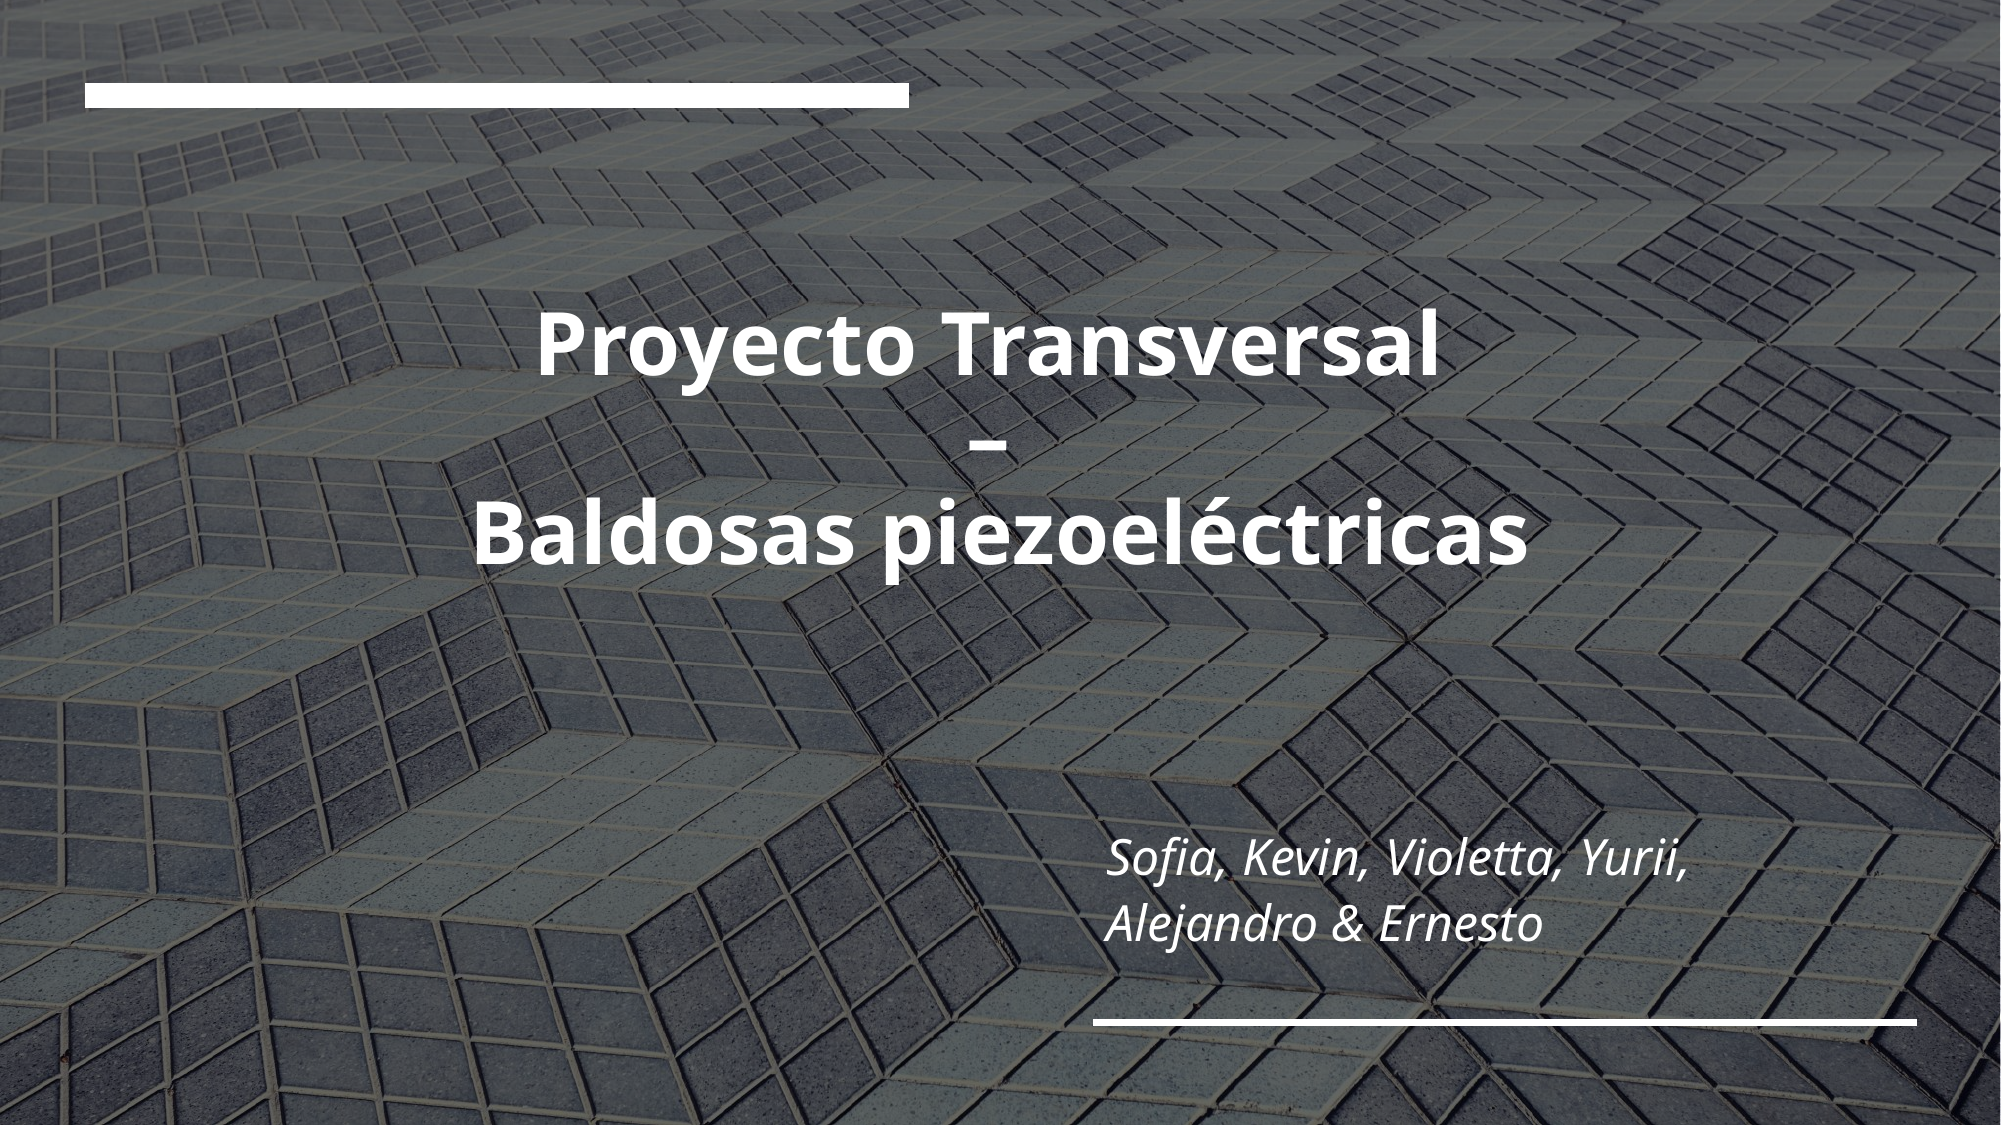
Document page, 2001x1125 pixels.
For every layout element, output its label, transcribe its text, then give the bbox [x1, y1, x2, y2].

picture [0, 0, 2000, 1125]
text_box [85, 83, 909, 108]
title Proyecto Transversal – Baldosas piezoeléctricas [13, 292, 1987, 695]
text_box [1093, 1019, 1917, 1026]
subtitle Sofia, Kevin, Violetta, Yurii, Alejandro & Ernesto [1091, 659, 1919, 960]
